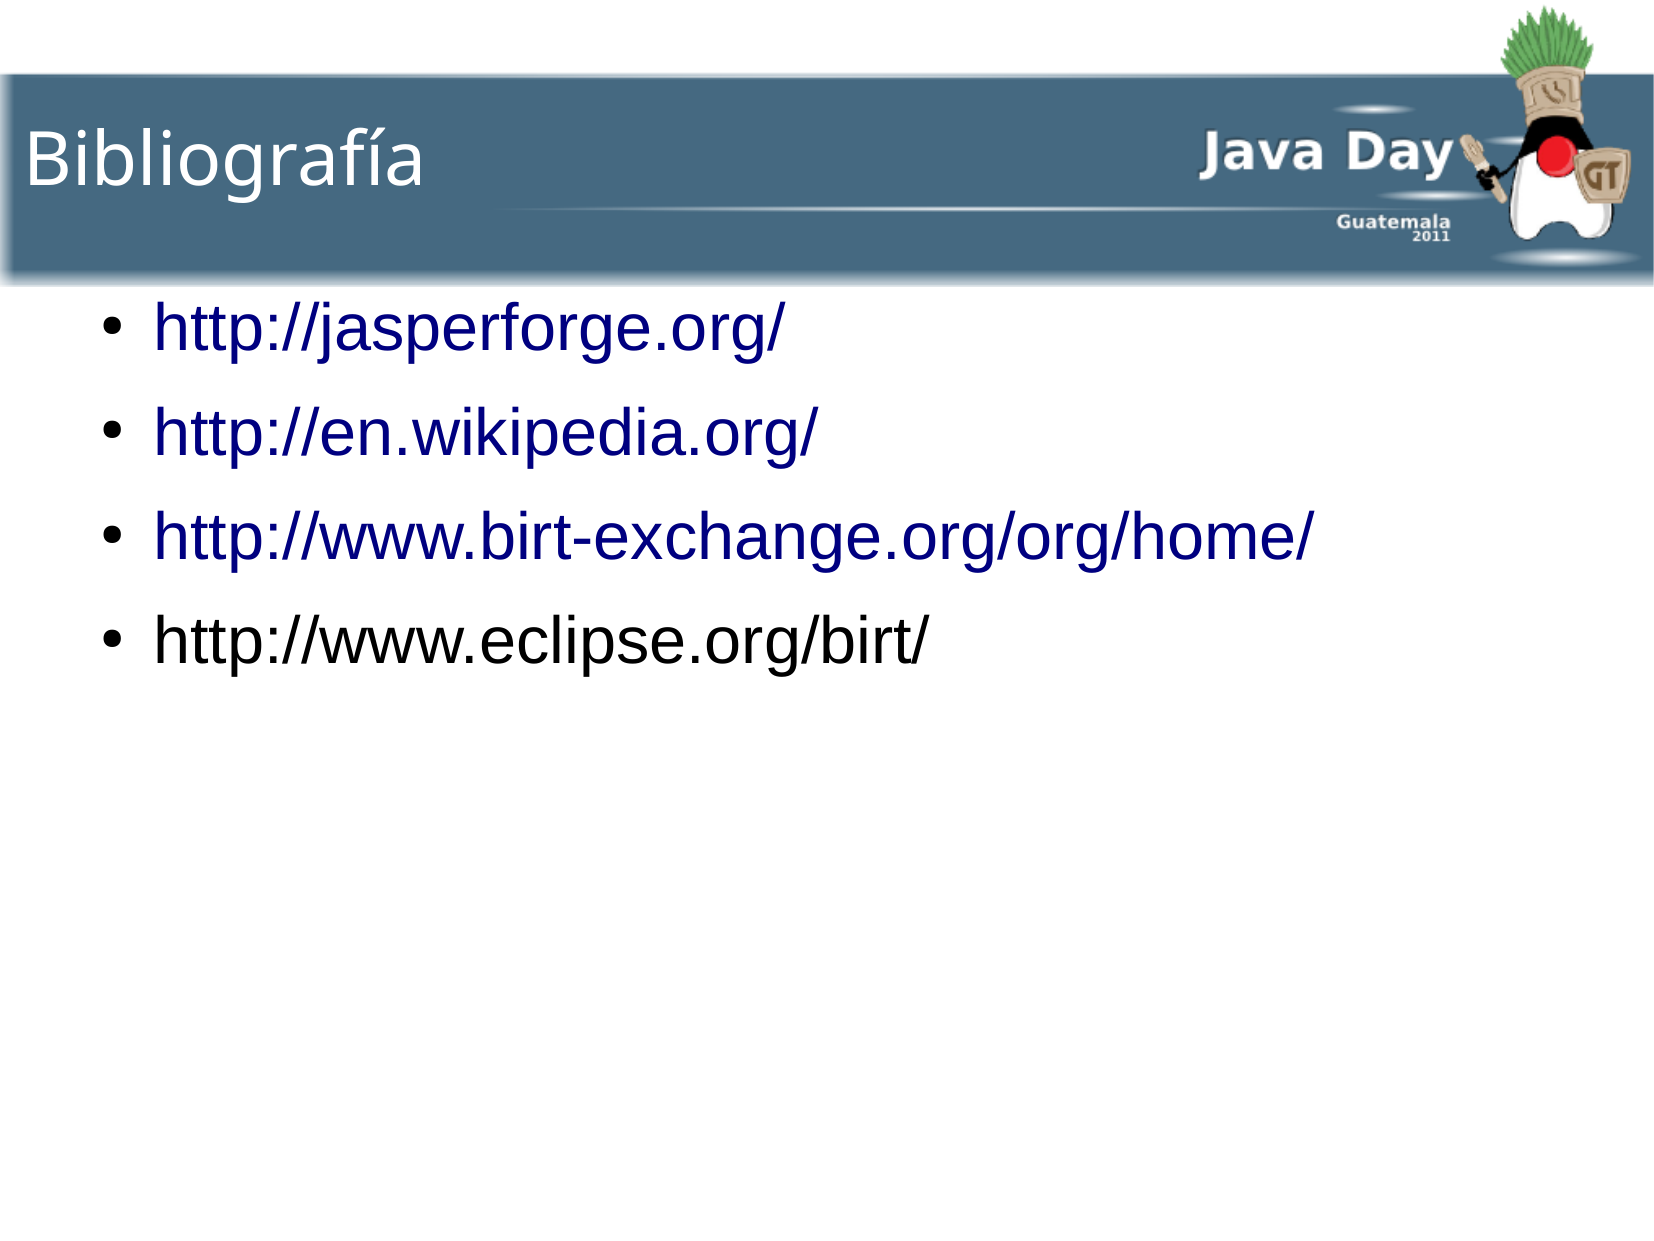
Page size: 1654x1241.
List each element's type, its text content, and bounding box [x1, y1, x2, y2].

list http://jasperforge.org/ http://en.wikipedia.org/ http://www.birt-exchange.org/org/home/ http://www.eclipse.org/birt/ [82, 290, 1571, 1109]
title Bibliografía [23, 60, 1512, 253]
picture [0, 3, 1654, 287]
